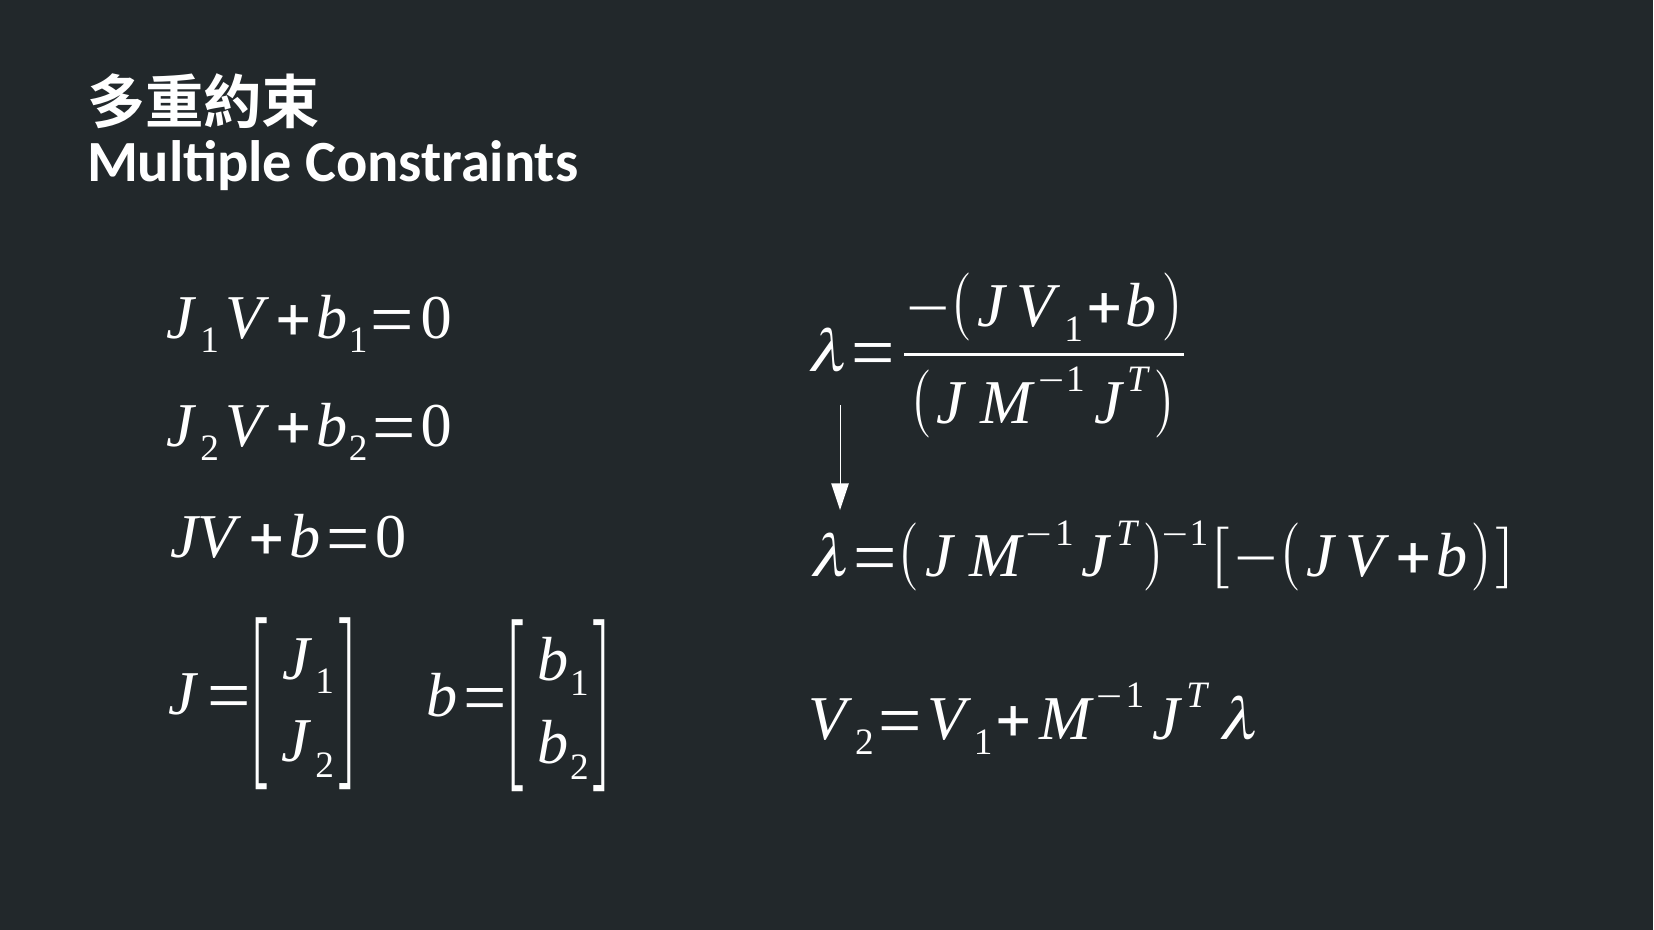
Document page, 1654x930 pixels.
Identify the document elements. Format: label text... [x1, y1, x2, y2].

text_box 多重約束 Multiple Constraints [72, 72, 898, 221]
chart [800, 269, 1193, 441]
chart [160, 615, 368, 794]
chart [802, 512, 1518, 595]
chart [158, 390, 459, 469]
chart [420, 616, 623, 796]
chart [158, 281, 458, 360]
chart [802, 675, 1265, 762]
chart [162, 501, 413, 571]
